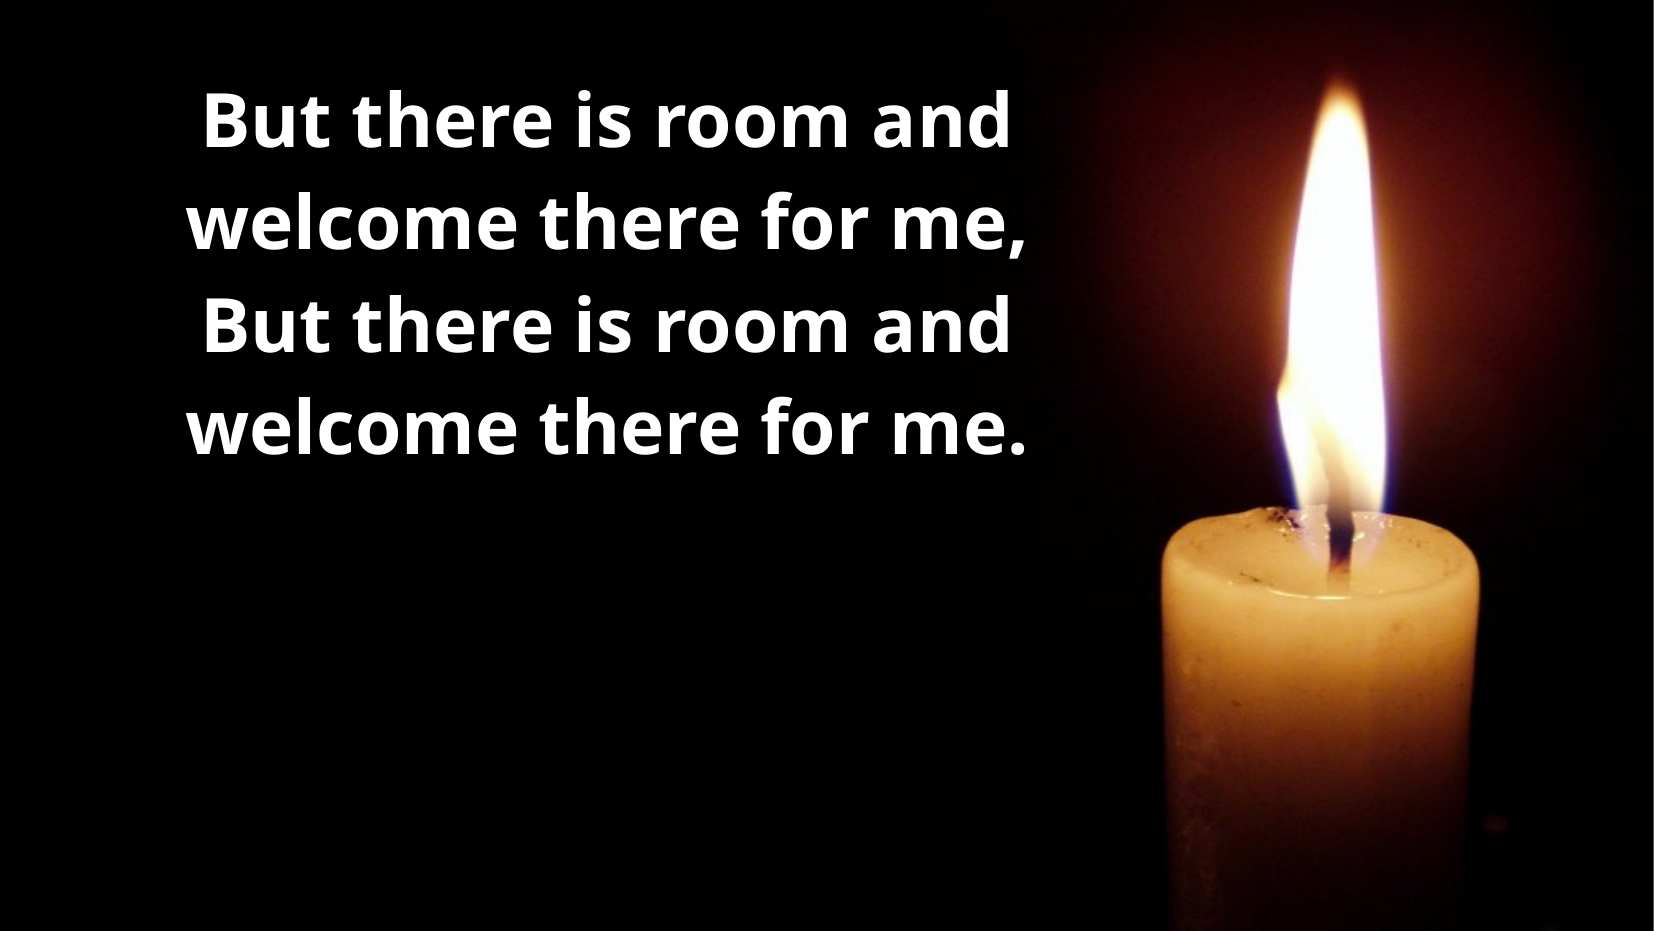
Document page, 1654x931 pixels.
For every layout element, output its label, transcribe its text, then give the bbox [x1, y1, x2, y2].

text_box But there is room and welcome there for me, But there is room and welcome there for me. [45, 60, 1171, 511]
picture [0, 0, 1654, 931]
